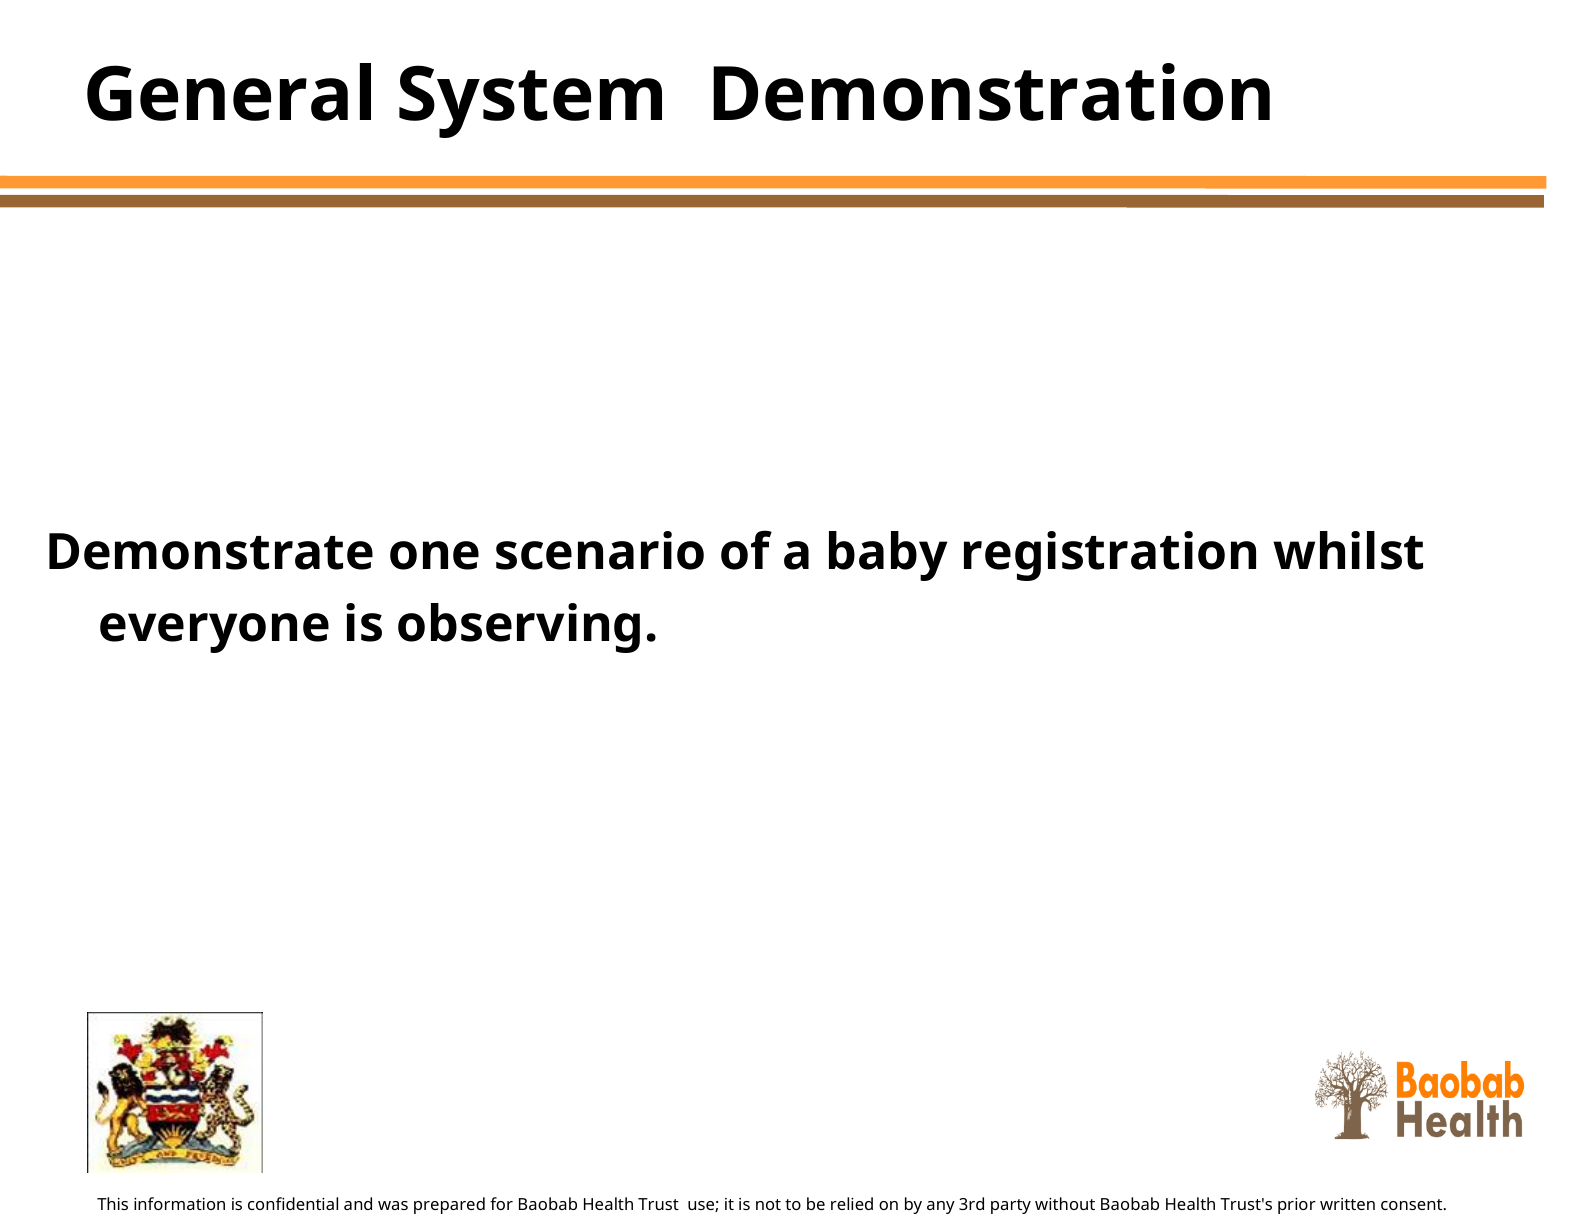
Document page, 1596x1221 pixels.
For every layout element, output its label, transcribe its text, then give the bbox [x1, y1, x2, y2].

text_box General System Demonstration [48, 43, 1579, 139]
picture [87, 1161, 263, 1173]
picture [1500, 1050, 1525, 1150]
text_box Demonstrate one scenario of a baby registration whilst everyone is observing. [35, 220, 1500, 1161]
